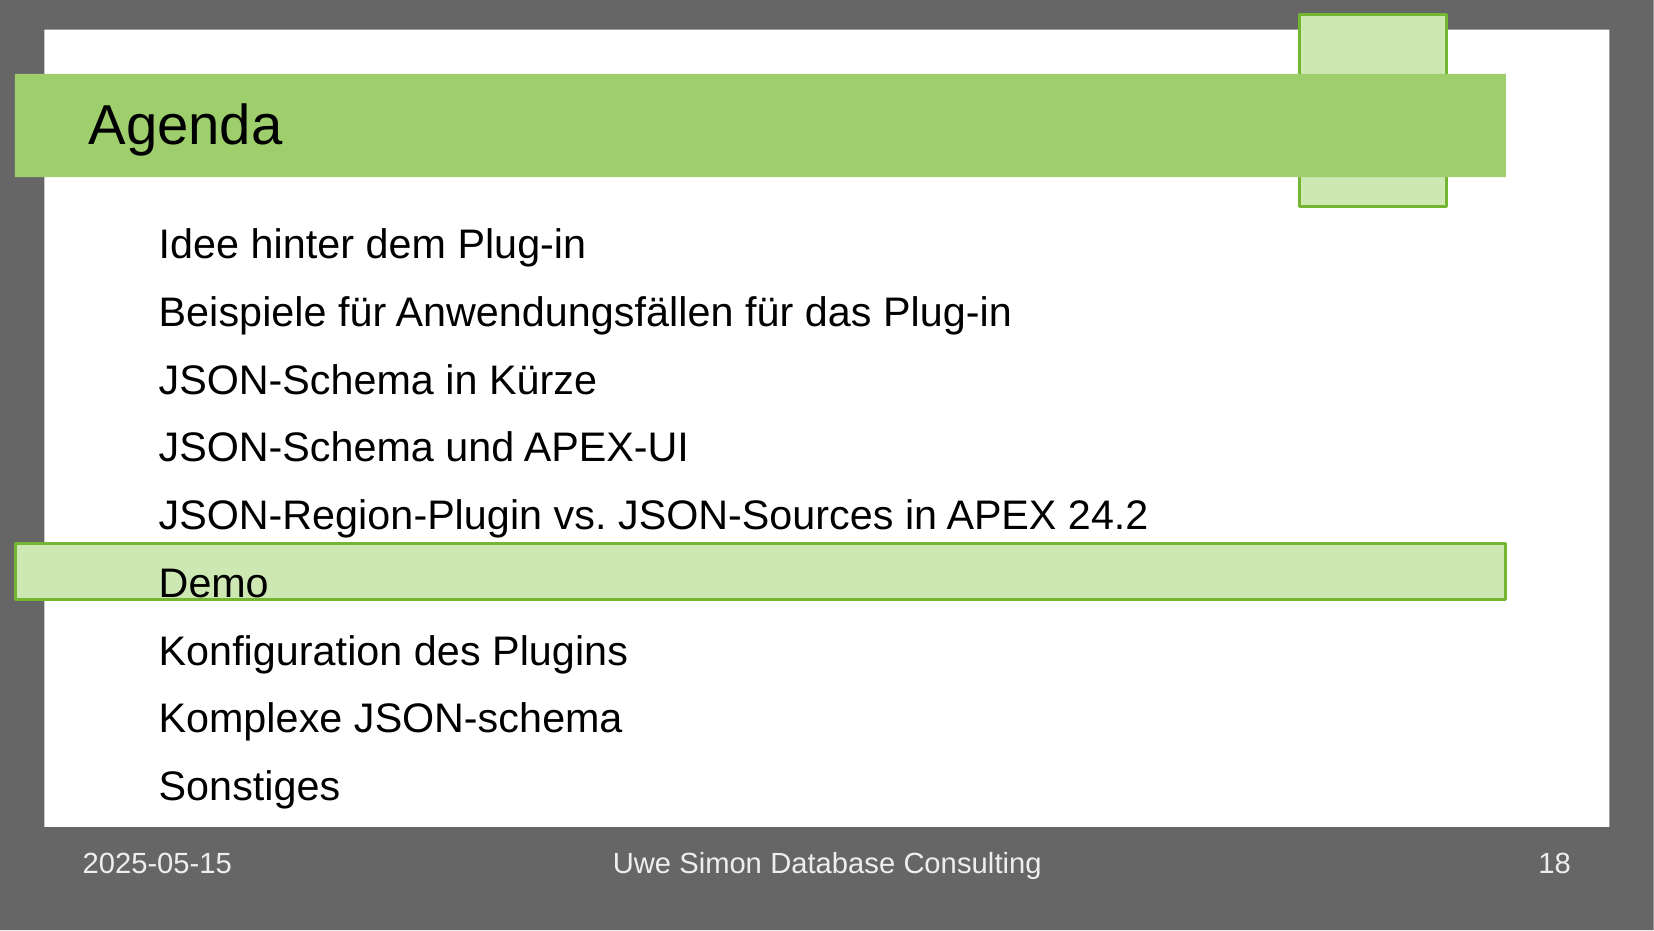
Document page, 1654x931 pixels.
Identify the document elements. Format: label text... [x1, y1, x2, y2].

title Agenda [88, 73, 1506, 178]
text_box [15, 543, 88, 600]
list Idee hinter dem Plug-in Beispiele für Anwendungsfällen für das Plug-in JSON-Schema in Kürze JSON-Schema und APEX-UI JSON-Region-Plugin vs. JSON-Sources in APEX 24.2 Demo Konfiguration des Plugins Komplexe JSON-schema Sonstiges [88, 221, 1565, 813]
